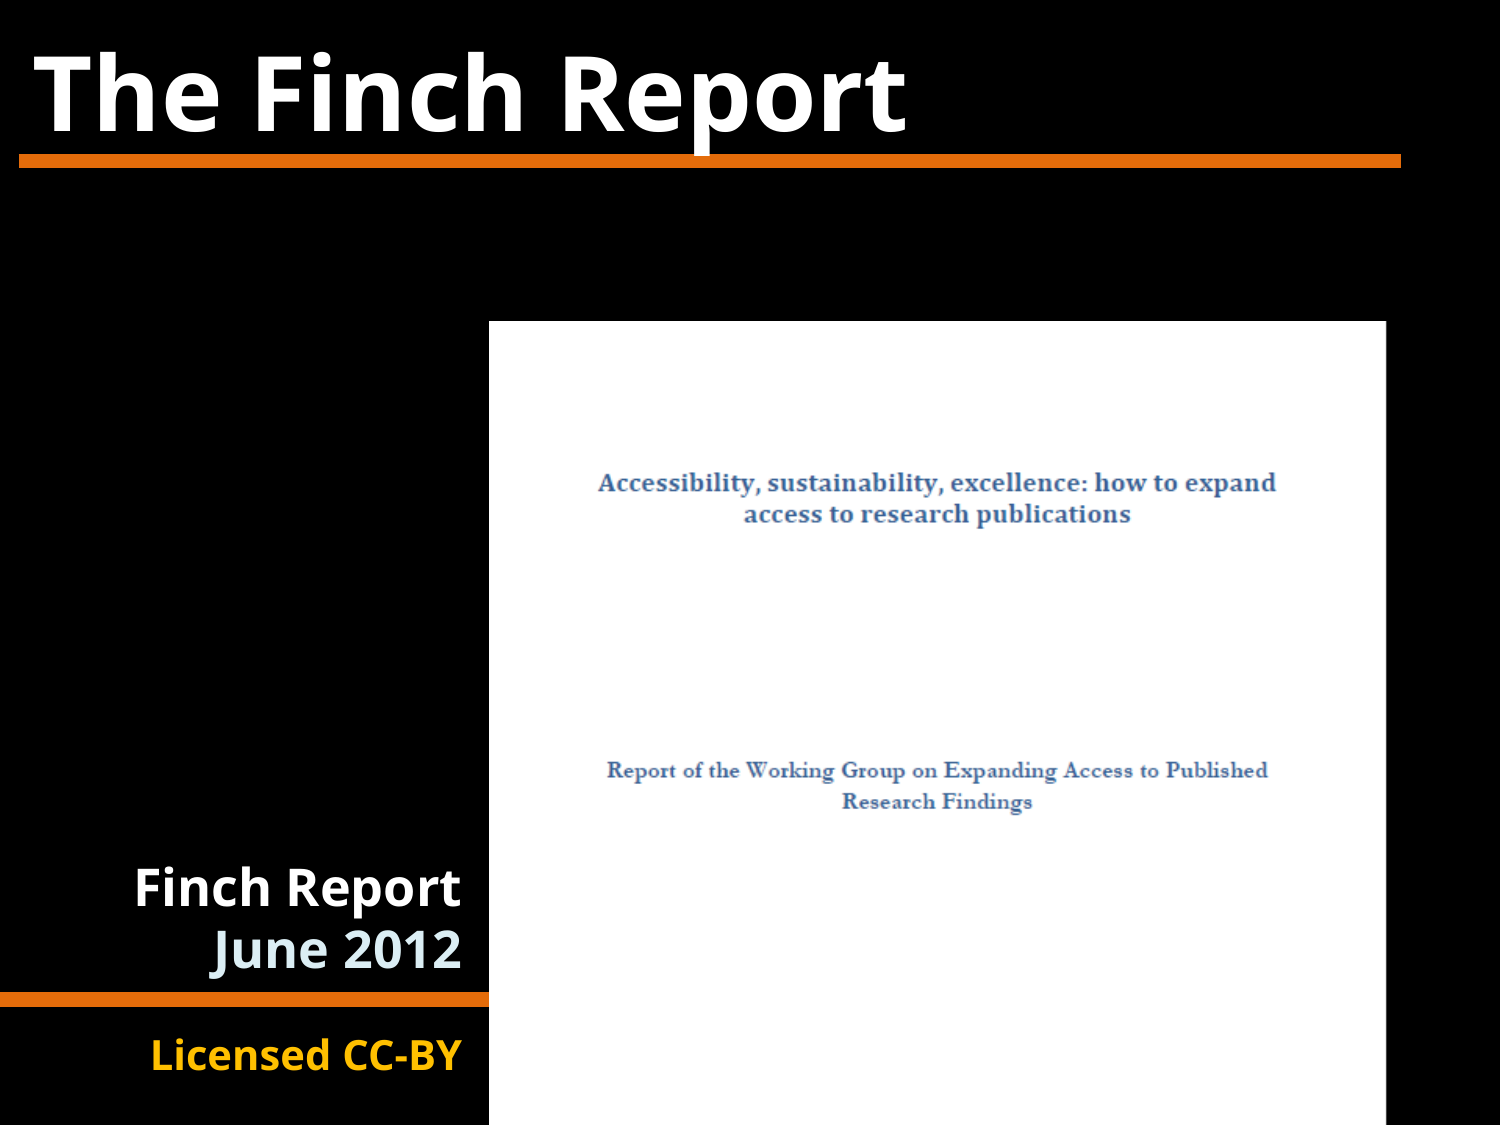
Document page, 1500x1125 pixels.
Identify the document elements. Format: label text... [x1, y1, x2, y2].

text_box The Finch Report [17, 19, 1401, 161]
text_box Finch Report June 2012 Licensed CC-BY [118, 846, 479, 1089]
picture [489, 321, 1388, 1125]
